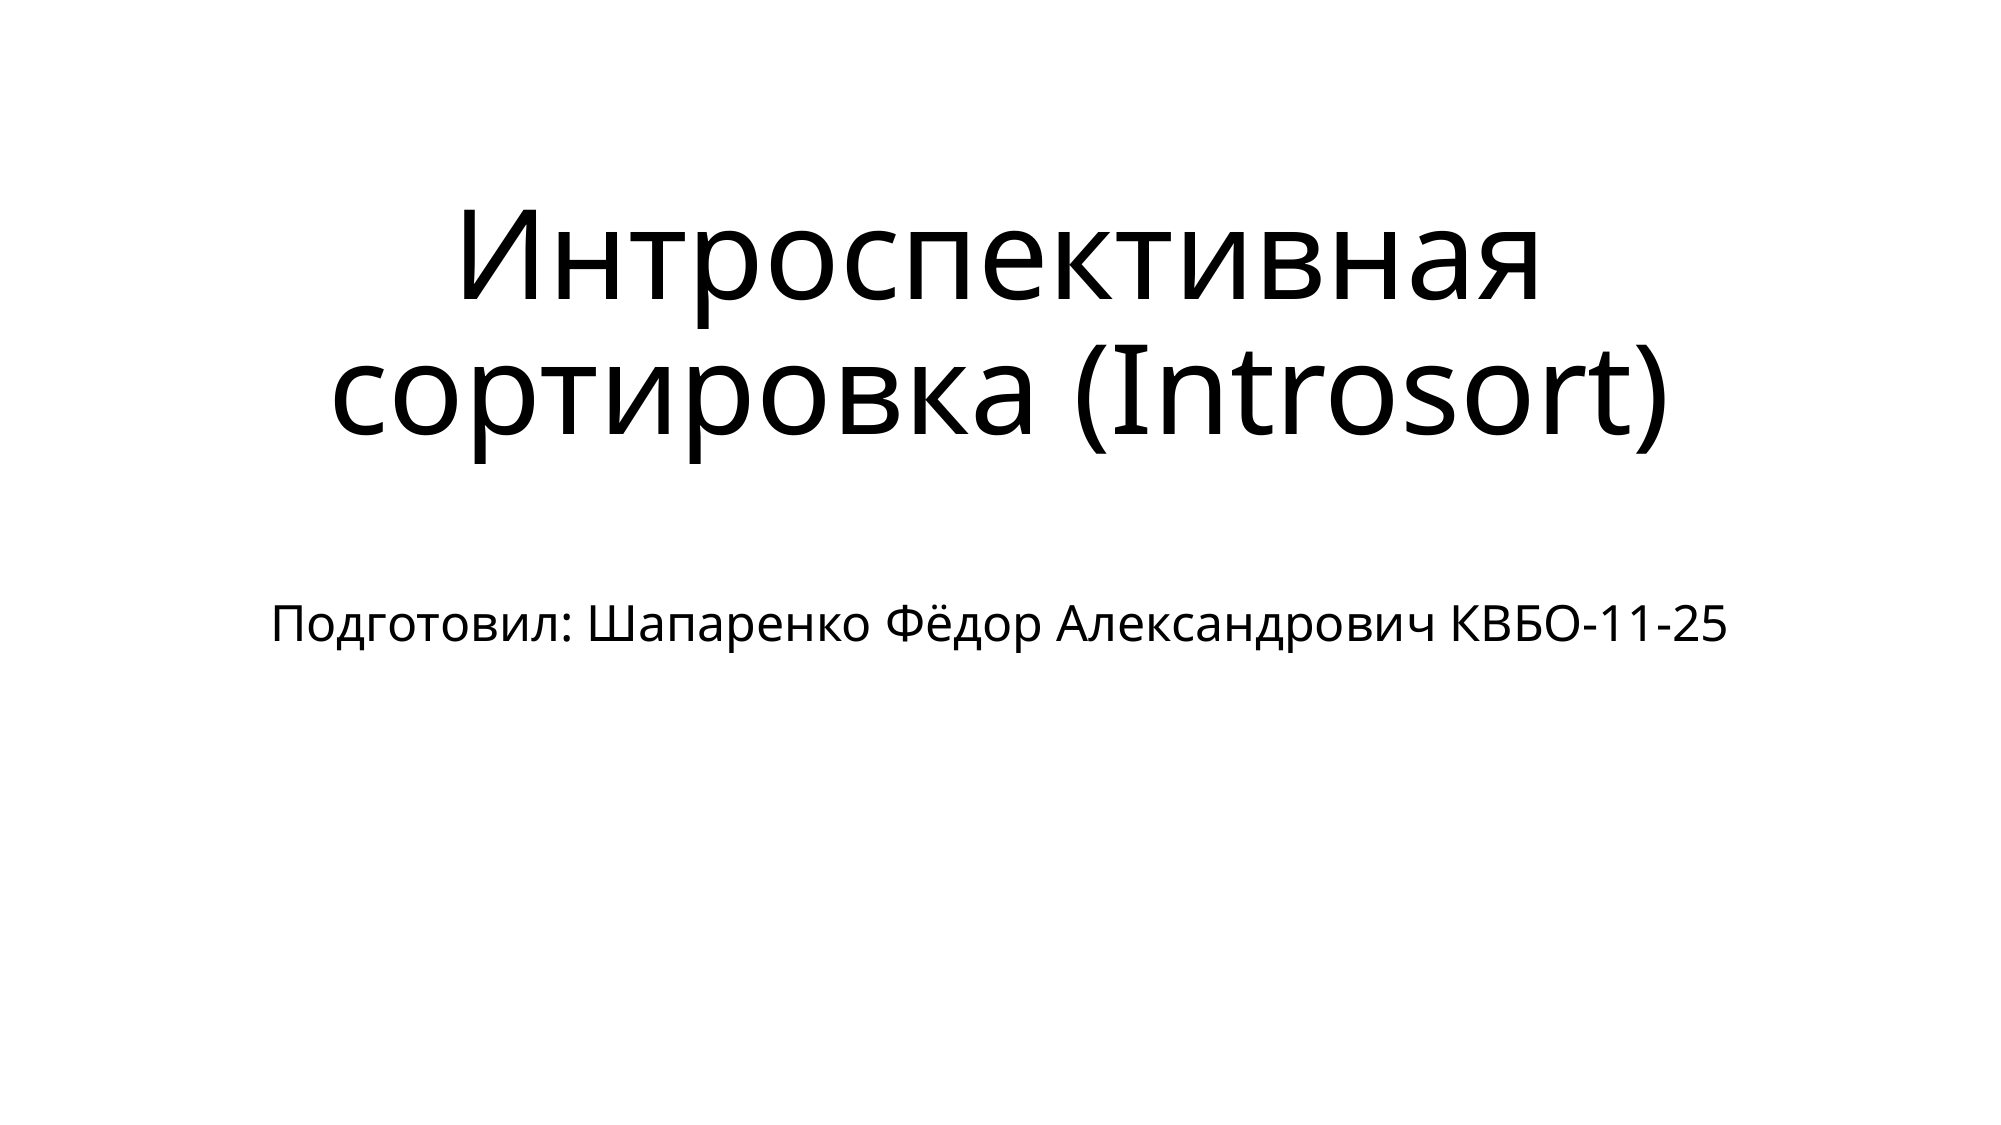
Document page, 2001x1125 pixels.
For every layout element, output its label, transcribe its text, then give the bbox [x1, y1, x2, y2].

subtitle Подготовил: Шапаренко Фёдор Александрович КВБО-11-25 [249, 590, 1750, 863]
title Интроспективная сортировка (Introsort) [249, 184, 1750, 576]
